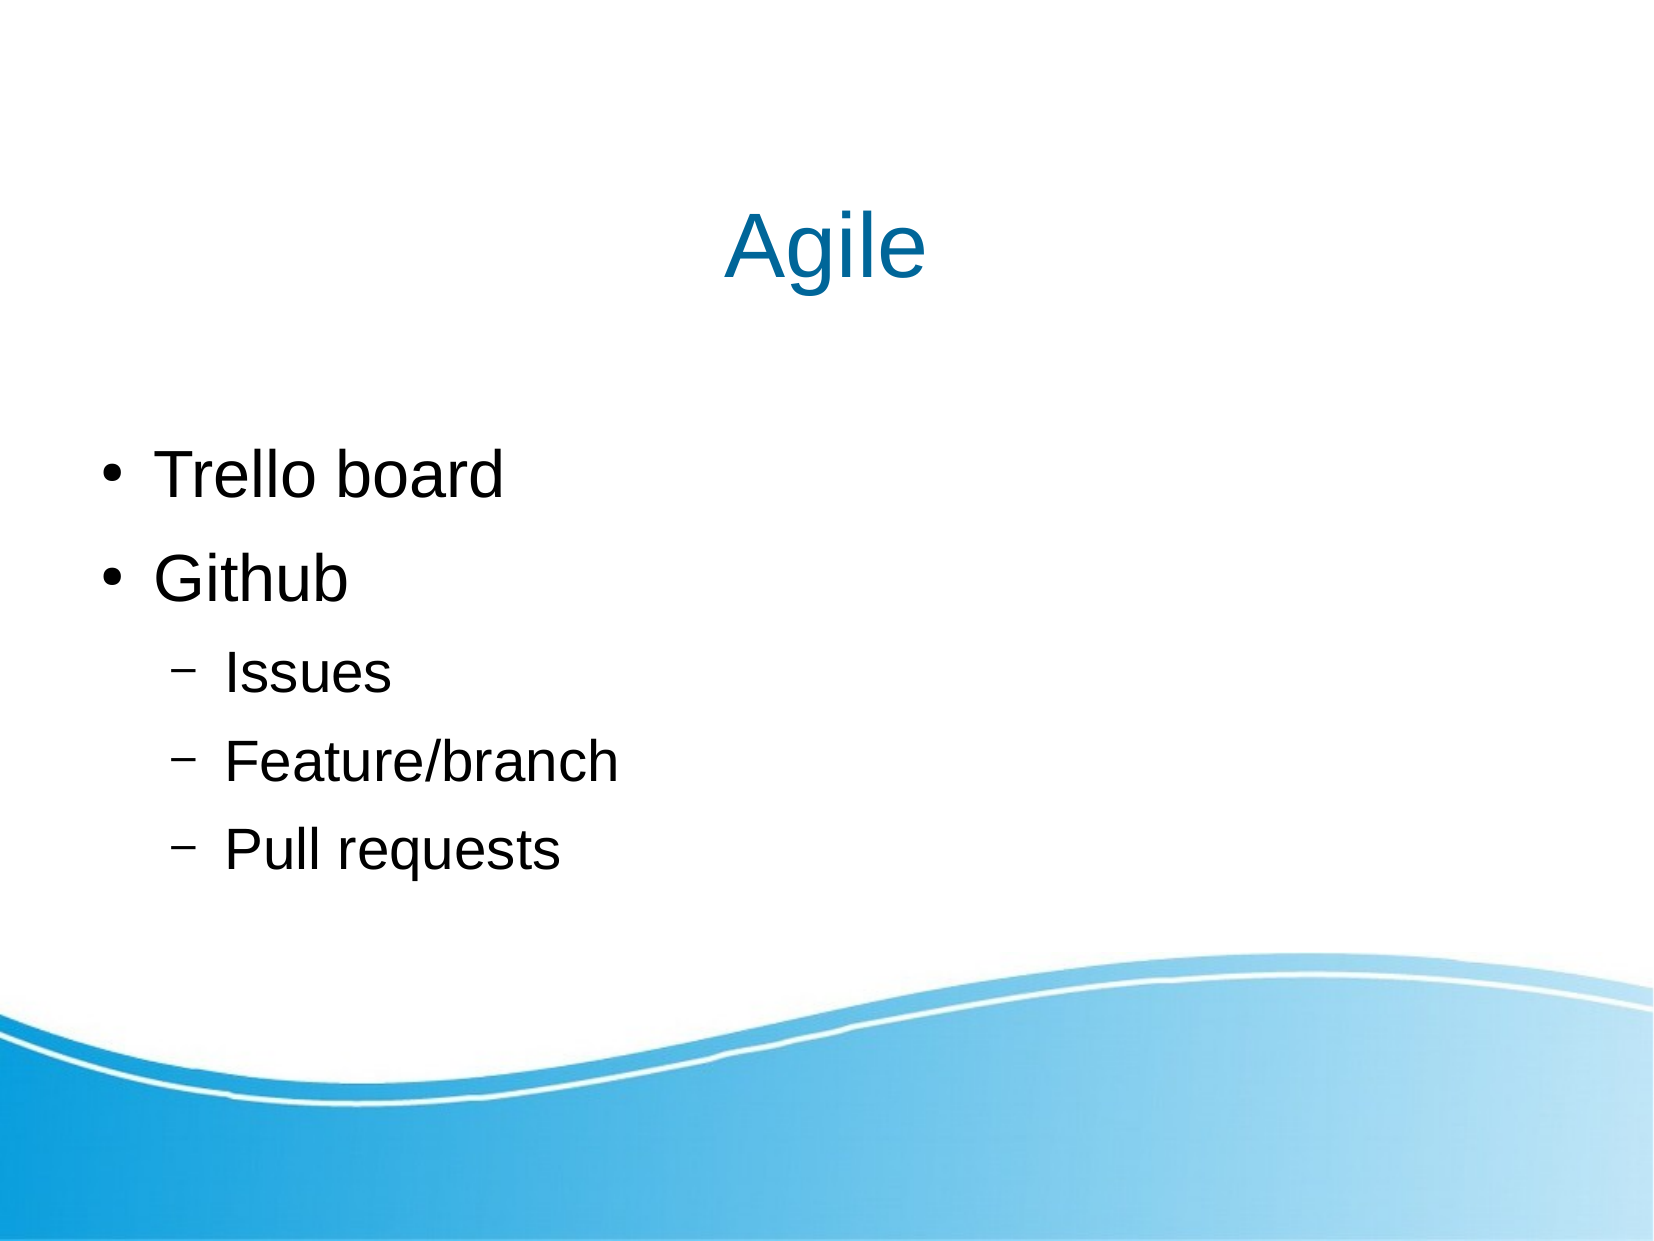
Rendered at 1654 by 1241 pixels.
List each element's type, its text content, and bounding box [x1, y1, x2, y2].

title Agile [82, 141, 1571, 349]
picture [0, 952, 1654, 1241]
list Trello board Github Issues Feature/branch Pull requests [82, 437, 721, 922]
